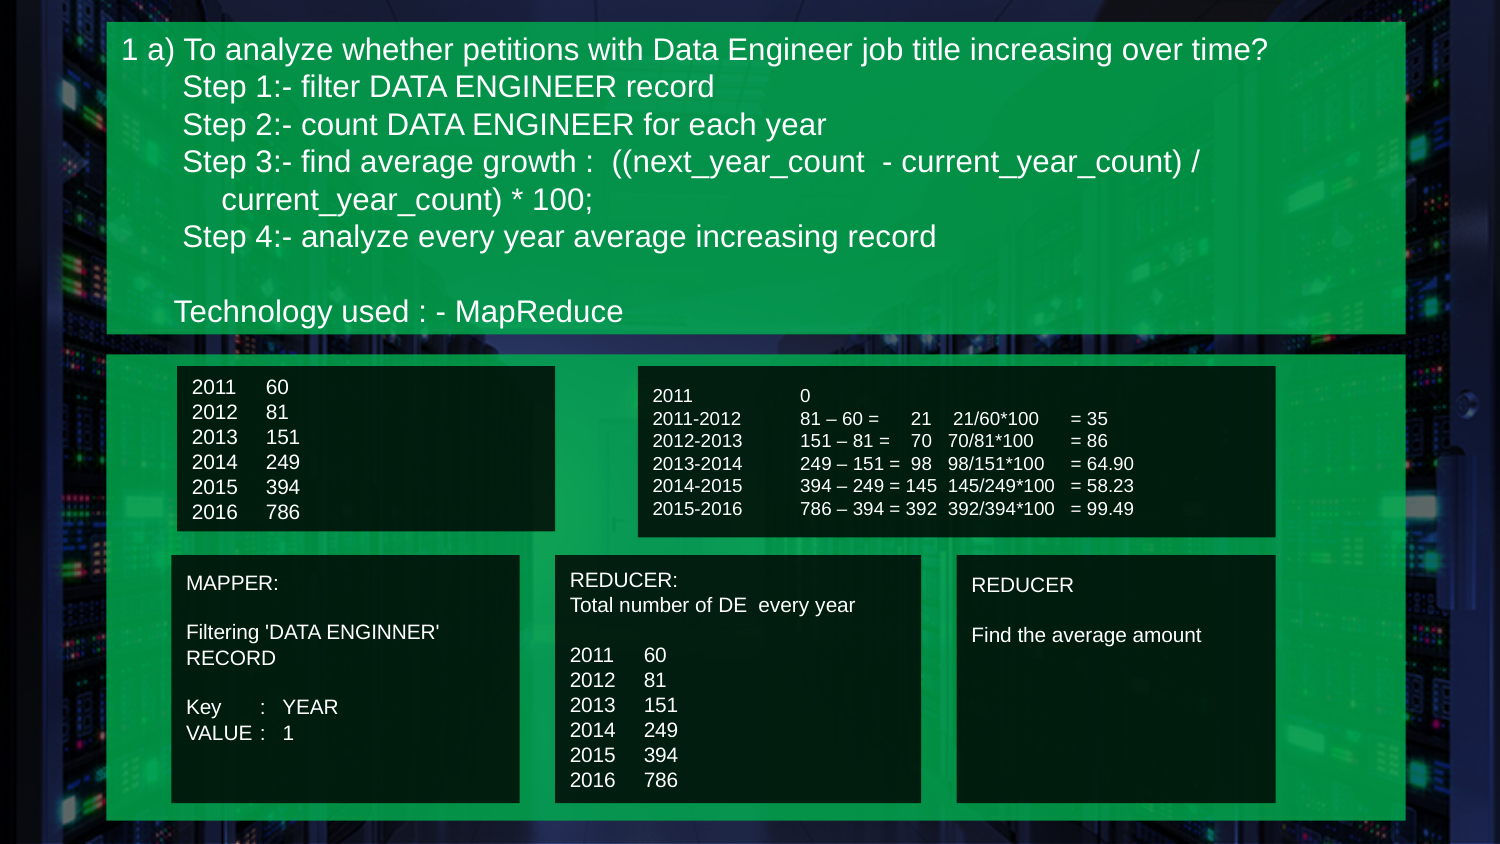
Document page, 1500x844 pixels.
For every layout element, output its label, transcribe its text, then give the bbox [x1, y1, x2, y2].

text_box 1 a) To analyze whether petitions with Data Engineer job title increasing over time? Step 1:- filter DATA ENGINEER record Step 2:- count DATA ENGINEER for each year Step 3:- find average growth : ((next_year_count - current_year_count) / current_year_count) * 100; Step 4:- analyze every year average increasing record Technology used : - MapReduce [107, 22, 1406, 334]
text_box REDUCER: Total number of DE every year 2011 60 2012 81 2013 151 2014 249 2015 394 2016 786 [555, 555, 921, 803]
text_box [0, 0, 1500, 844]
text_box MAPPER: Filtering 'DATA ENGINNER' RECORD Key : YEAR VALUE : 1 [171, 555, 520, 803]
text_box 2011 60 2012 81 2013 151 2014 249 2015 394 2016 786 [177, 366, 555, 531]
text_box REDUCER Find the average amount [957, 555, 1276, 803]
text_box 2011 0 2011-2012 81 – 60 = 21 21/60*100 = 35 2012-2013 151 – 81 = 70 70/81*100 = 86 2013-2014 249 – 151 = 98 98/151*100 = 64.90 2014-2015 394 – 249 = 145 145/249*100 = 58.23 2015-2016 786 – 394 = 392 392/394*100 = 99.49 [638, 366, 1276, 537]
